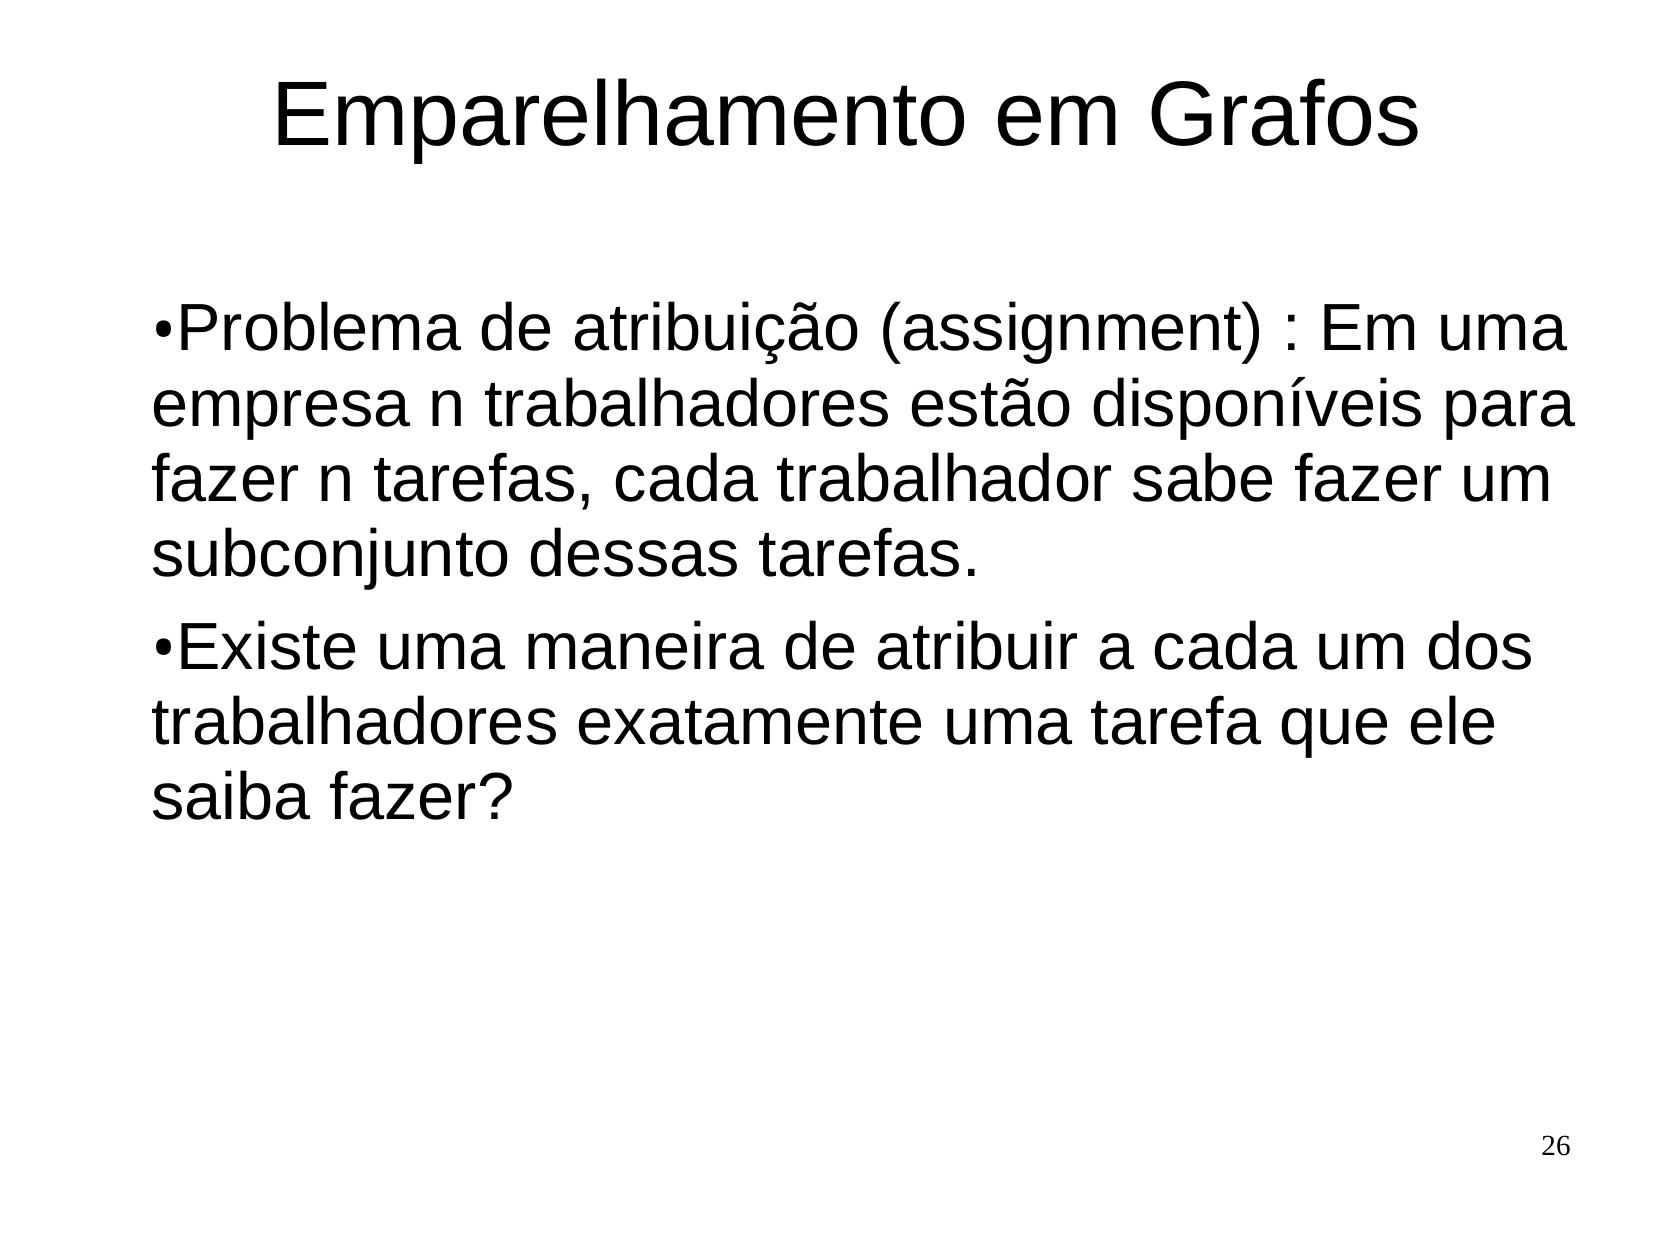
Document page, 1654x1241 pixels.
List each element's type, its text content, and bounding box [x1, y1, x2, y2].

list Problema de atribuição (assignment) : Em uma empresa n trabalhadores estão disponíveis para fazer n tarefas, cada trabalhador sabe fazer um subconjunto dessas tarefas. Existe uma maneira de atribuir a cada um dos trabalhadores exatamente uma tarefa que ele saiba fazer? [151, 289, 1599, 1020]
title Emparelhamento em Grafos [261, 0, 1433, 228]
